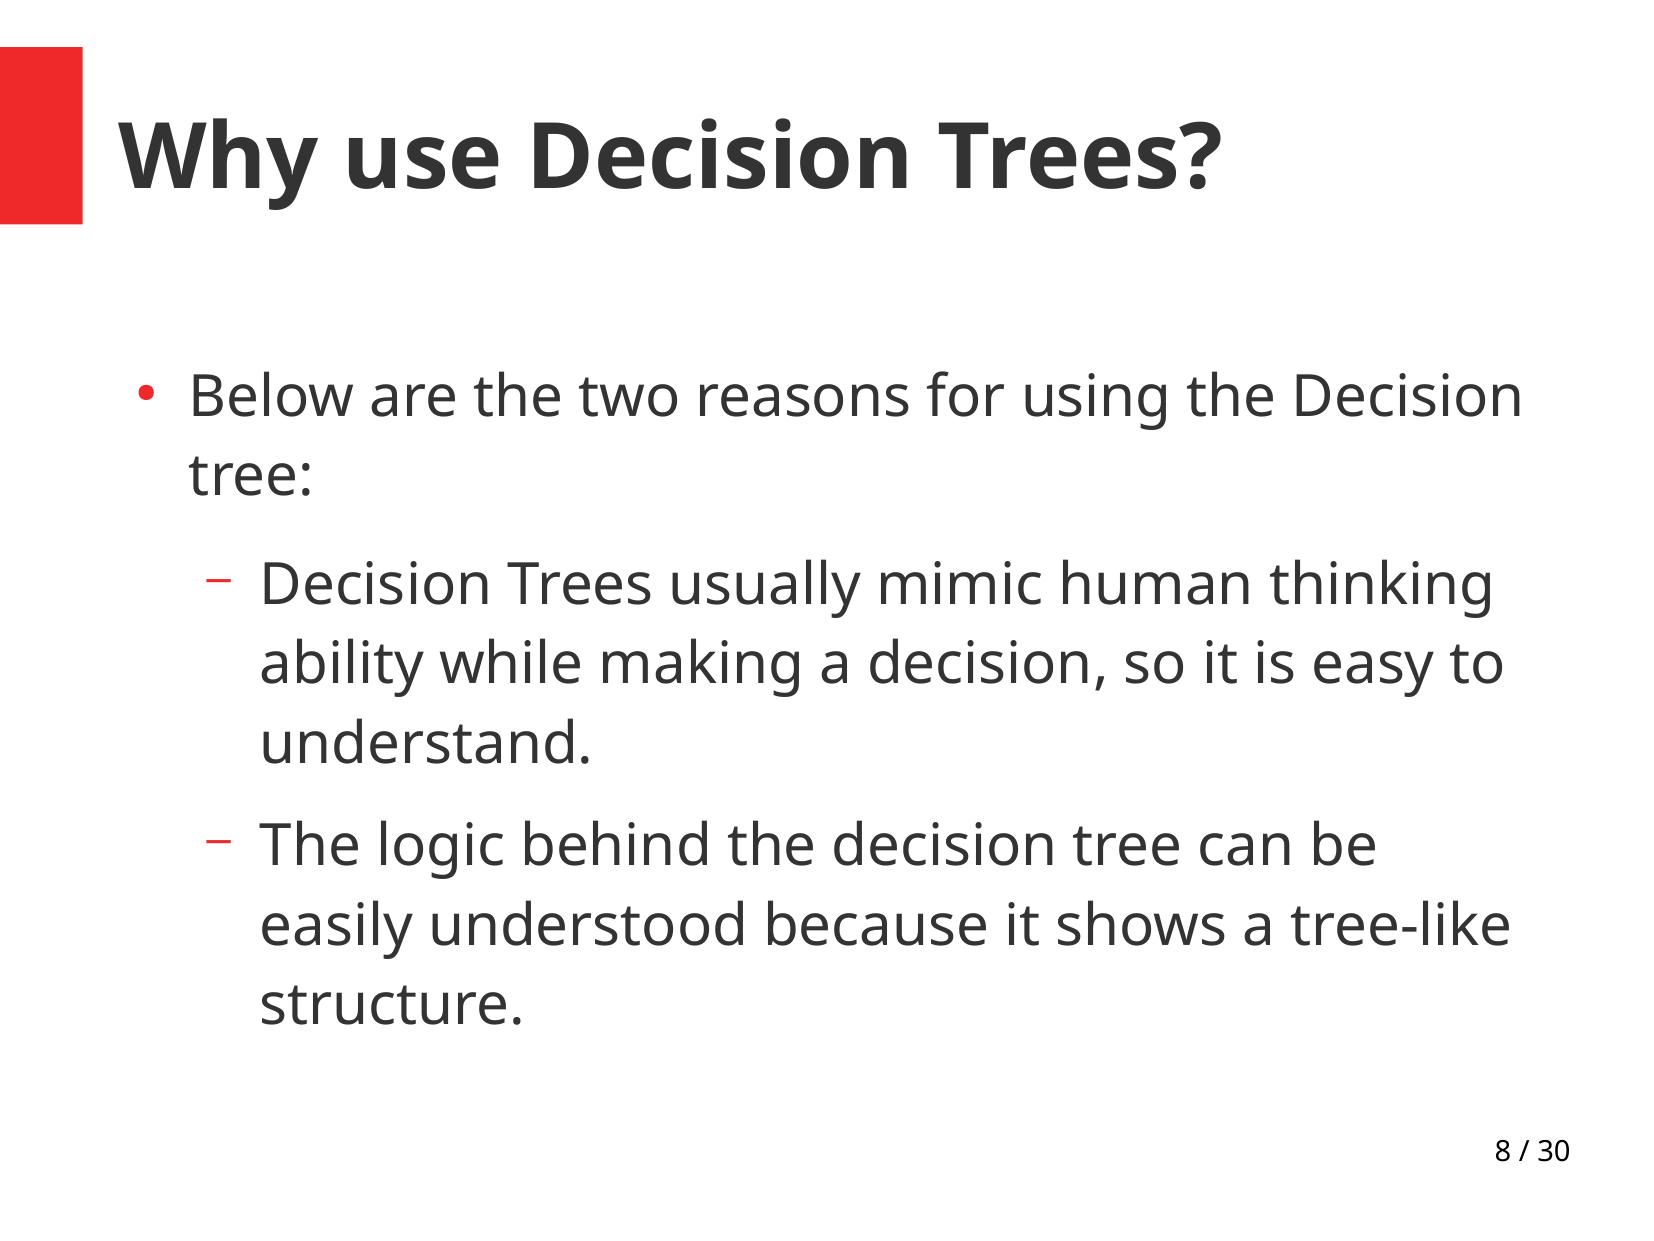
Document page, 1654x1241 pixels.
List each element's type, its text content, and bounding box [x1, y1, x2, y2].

list Below are the two reasons for using the Decision tree: Decision Trees usually mimic human thinking ability while making a decision, so it is easy to understand. The logic behind the decision tree can be easily understood because it shows a tree-like structure. [118, 354, 1536, 1074]
title Why use Decision Trees? [118, 49, 1571, 257]
